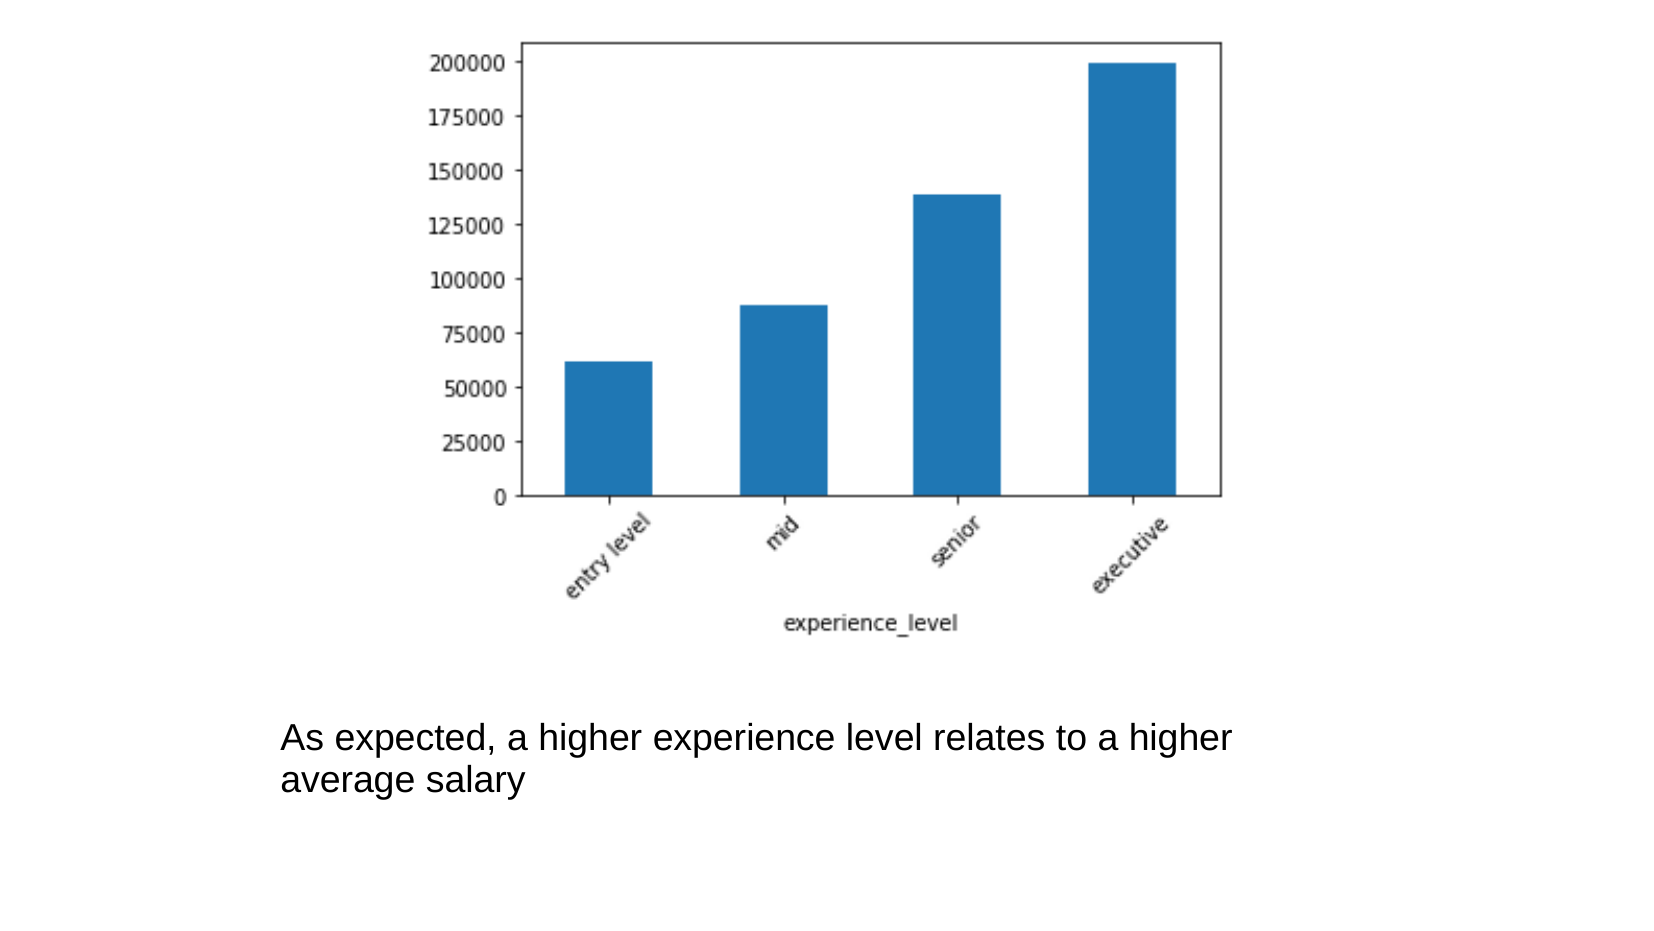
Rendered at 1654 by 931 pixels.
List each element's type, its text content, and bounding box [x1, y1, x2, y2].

picture [413, 28, 1235, 650]
text_box As expected, a higher experience level relates to a higher average salary [265, 708, 1329, 808]
